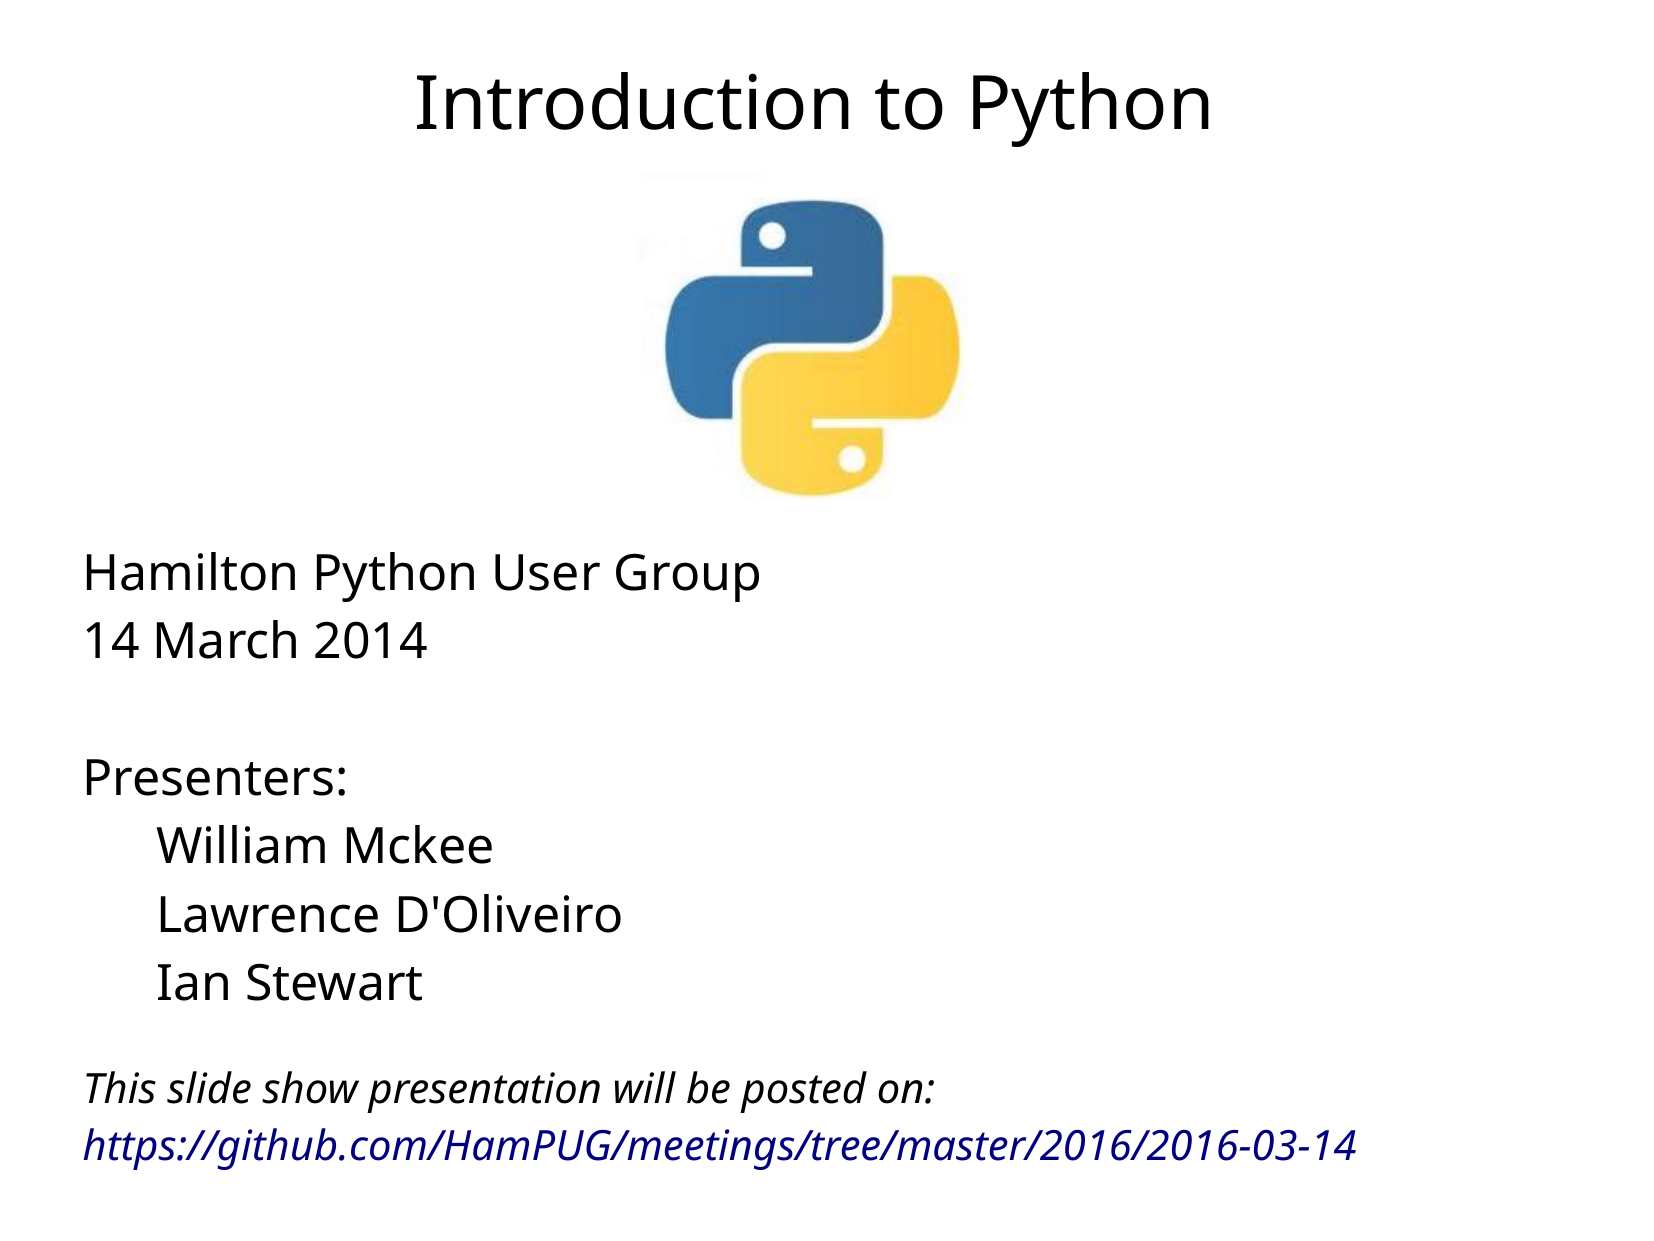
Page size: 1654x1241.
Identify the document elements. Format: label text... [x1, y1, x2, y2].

title Hamilton Python User Group 14 March 2014 Presenters: William Mckee Lawrence D'Oliveiro Ian Stewart [82, 583, 1571, 969]
title This slide show presentation will be posted on: https://github.com/HamPUG/meetings/tree/master/2016/2016-03-14 [82, 1027, 1571, 1205]
title Introduction to Python [70, 35, 1560, 166]
picture [592, 173, 1035, 524]
